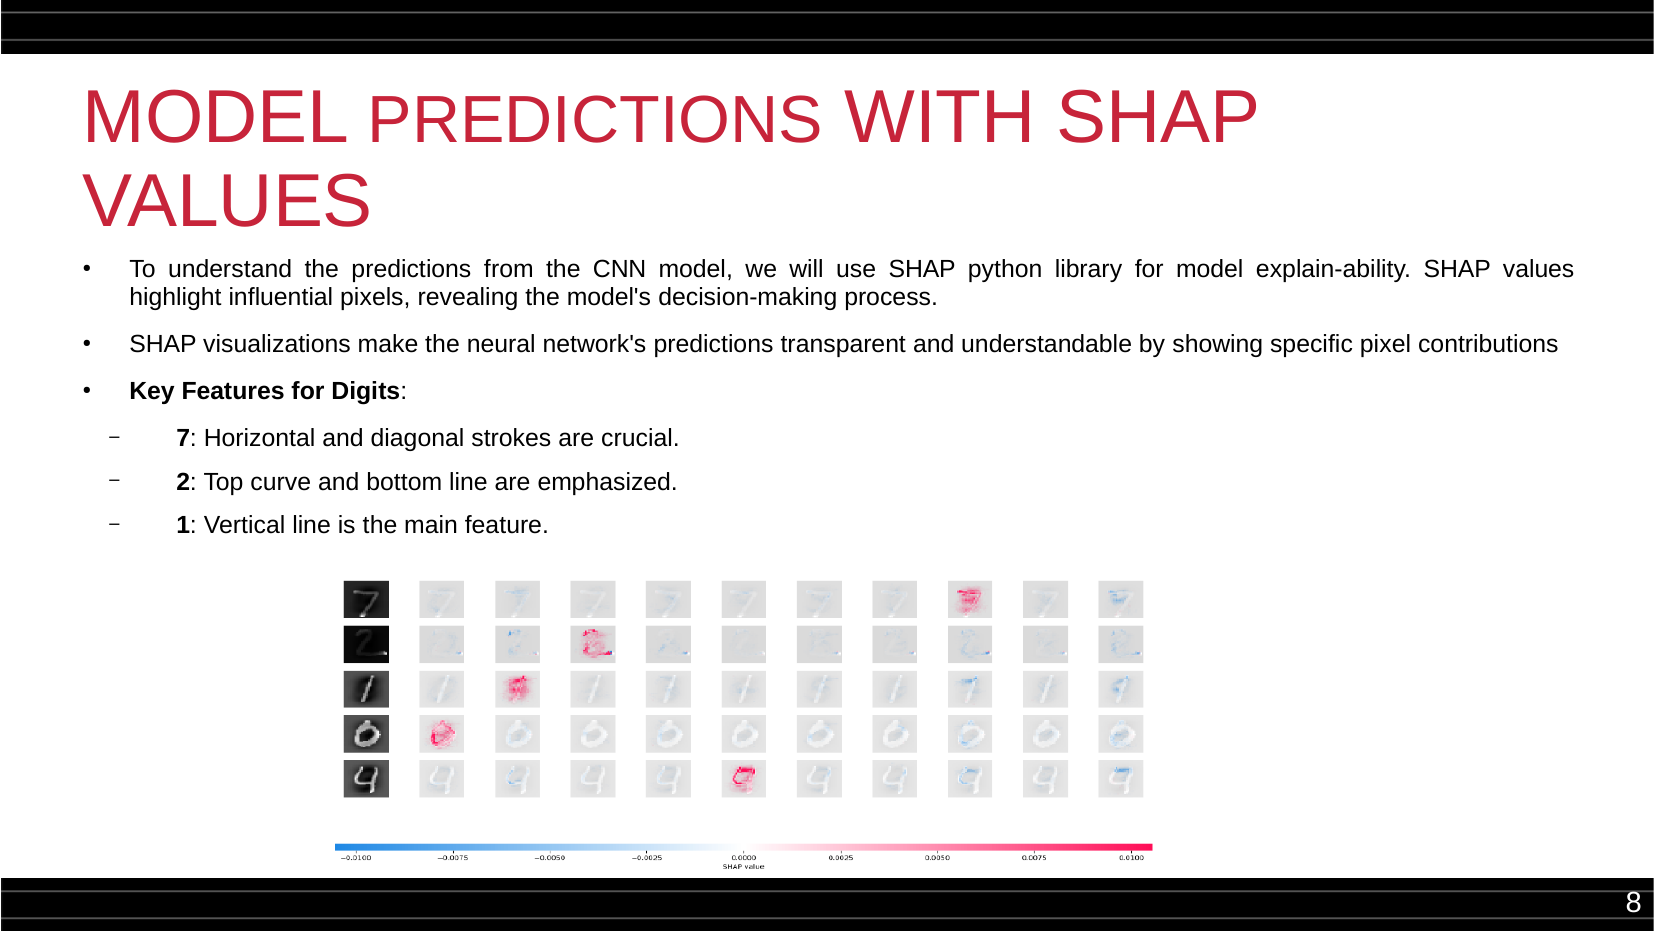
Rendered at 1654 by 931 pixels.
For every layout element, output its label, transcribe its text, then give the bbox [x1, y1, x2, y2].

picture [1, 878, 1654, 931]
list To understand the predictions from the CNN model, we will use SHAP python library for model explain-ability. SHAP values highlight influential pixels, revealing the model's decision-making process. SHAP visualizations make the neural network's predictions transparent and understandable by showing specific pixel contributions Key Features for Digits: 7: Horizontal and diagonal strokes are crucial. 2: Top curve and bottom line are emphasized. 1: Vertical line is the main feature. [82, 255, 1576, 556]
picture [1, 0, 1654, 54]
picture [330, 575, 1158, 876]
title MODEL PREDICTIONS WITH SHAP VALUES [82, 92, 1571, 226]
